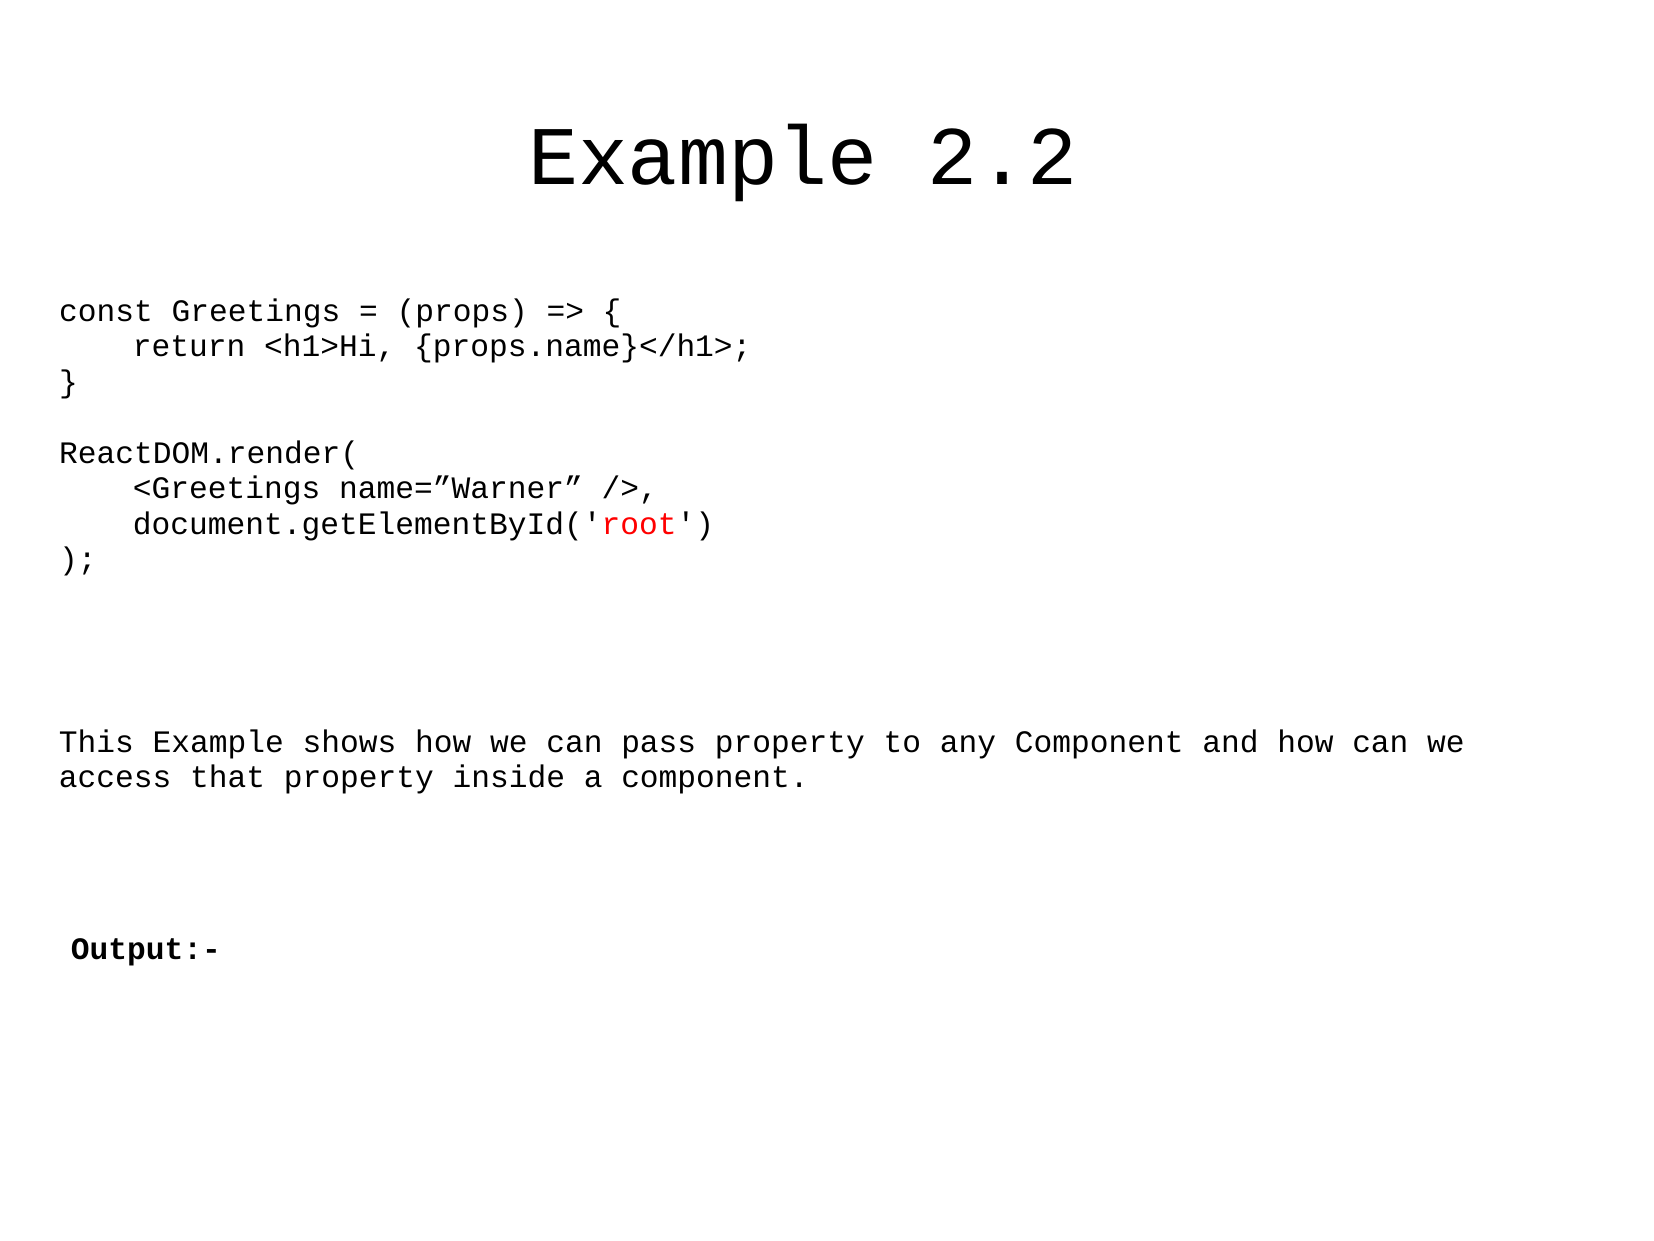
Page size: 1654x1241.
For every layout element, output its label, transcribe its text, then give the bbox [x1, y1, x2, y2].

text_box Output:- [70, 854, 1559, 1084]
text_box Example 2.2 [59, 47, 1548, 277]
text_box This Example shows how we can pass property to any Component and how can we access that property inside a component. [59, 646, 1548, 877]
subtitle const Greetings = (props) => { return <h1>Hi, {props.name}</h1>; } ReactDOM.render( <Greetings name=”Warner” />, document.getElementById('root') ); [59, 277, 1548, 580]
